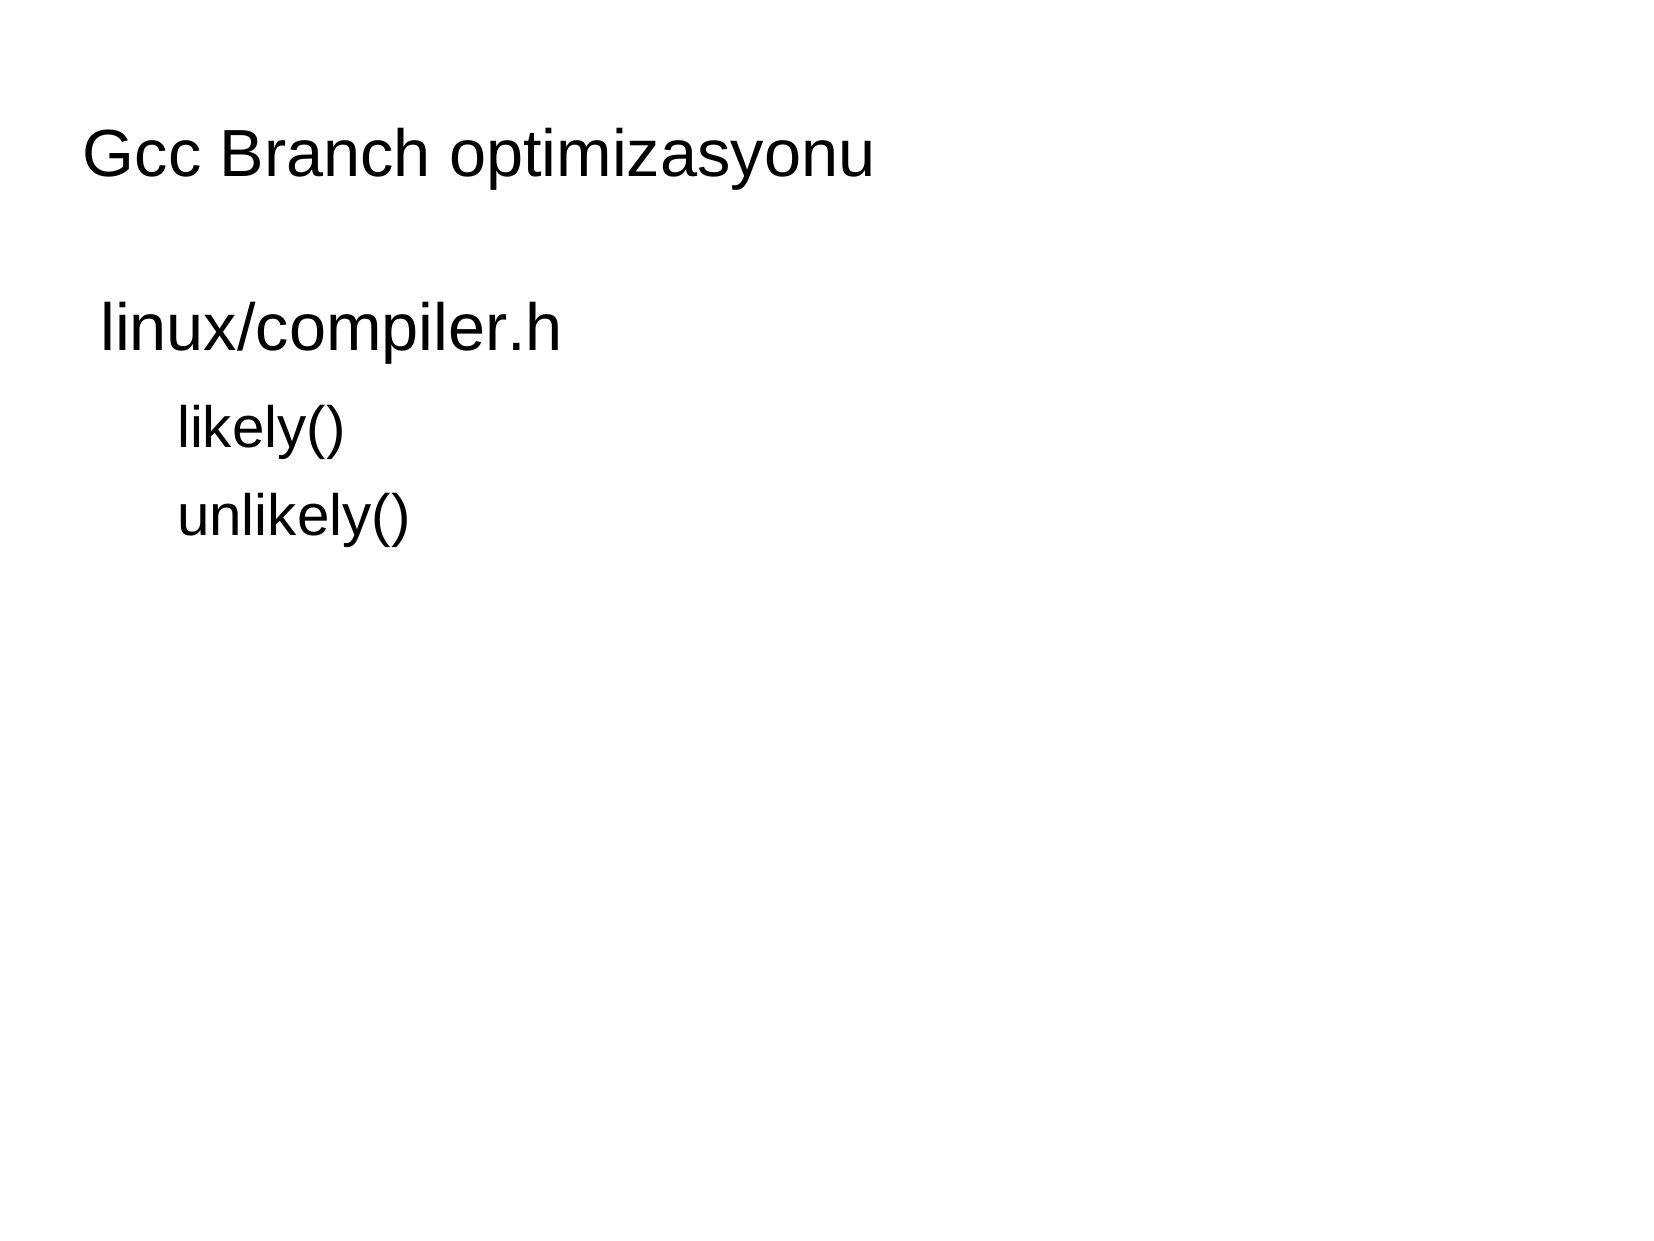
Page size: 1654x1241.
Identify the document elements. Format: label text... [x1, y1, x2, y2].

title Gcc Branch optimizasyonu [82, 49, 1571, 257]
list linux/compiler.h likely() unlikely() [82, 290, 1571, 1109]
